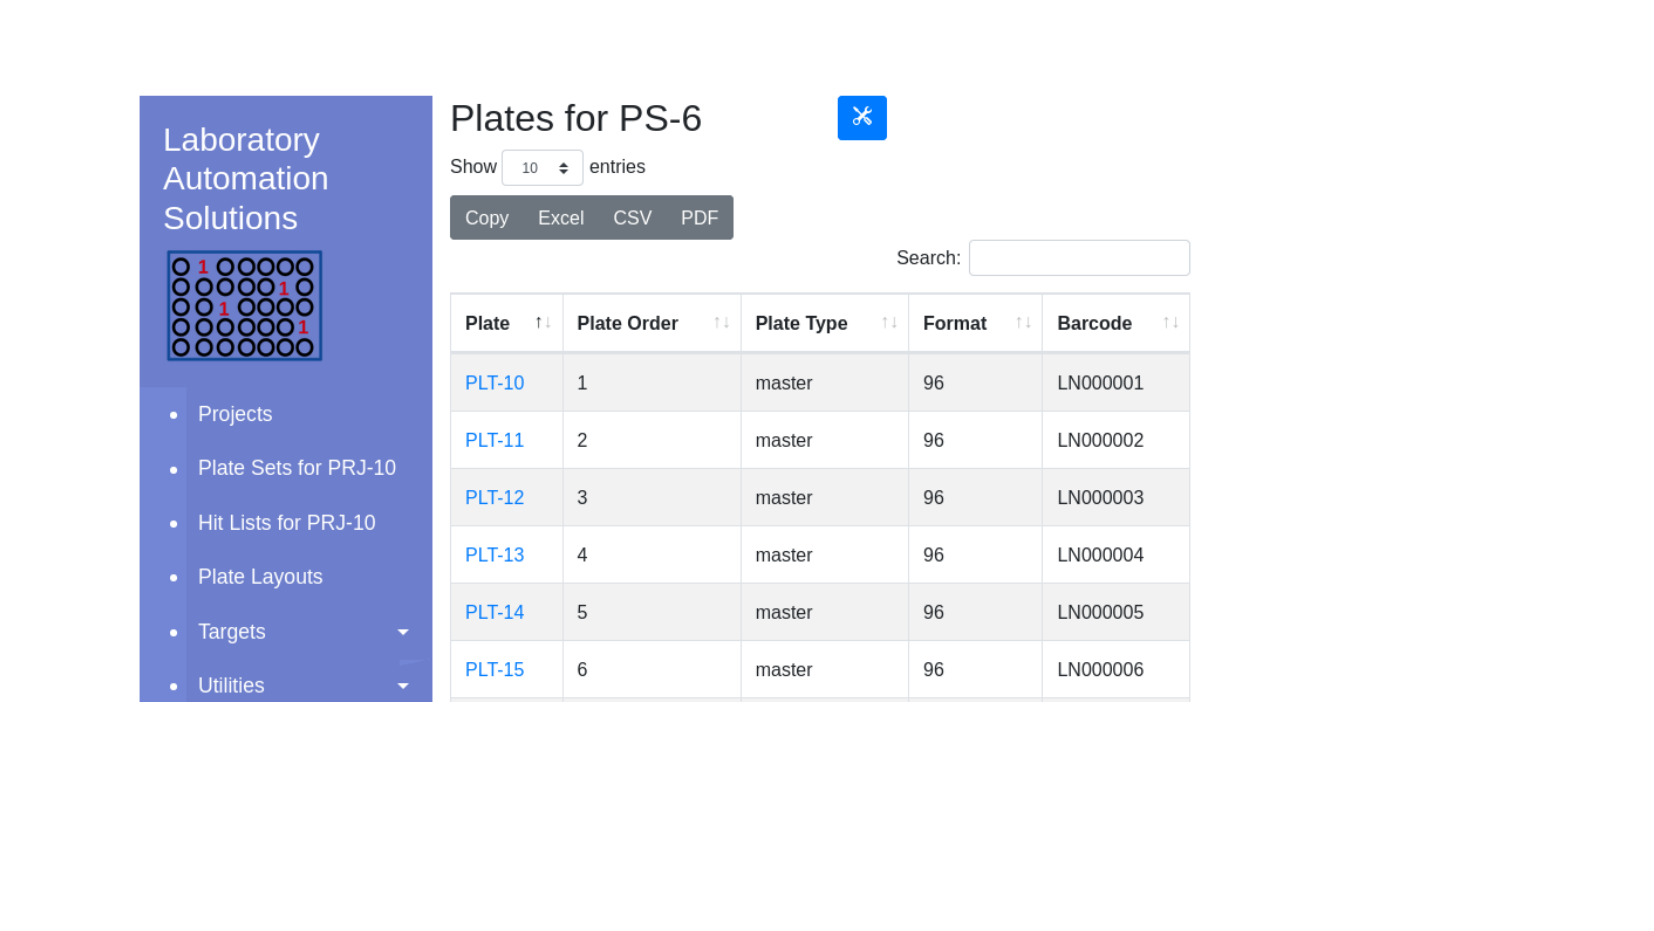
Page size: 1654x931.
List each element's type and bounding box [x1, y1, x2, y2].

picture [135, 90, 1201, 703]
